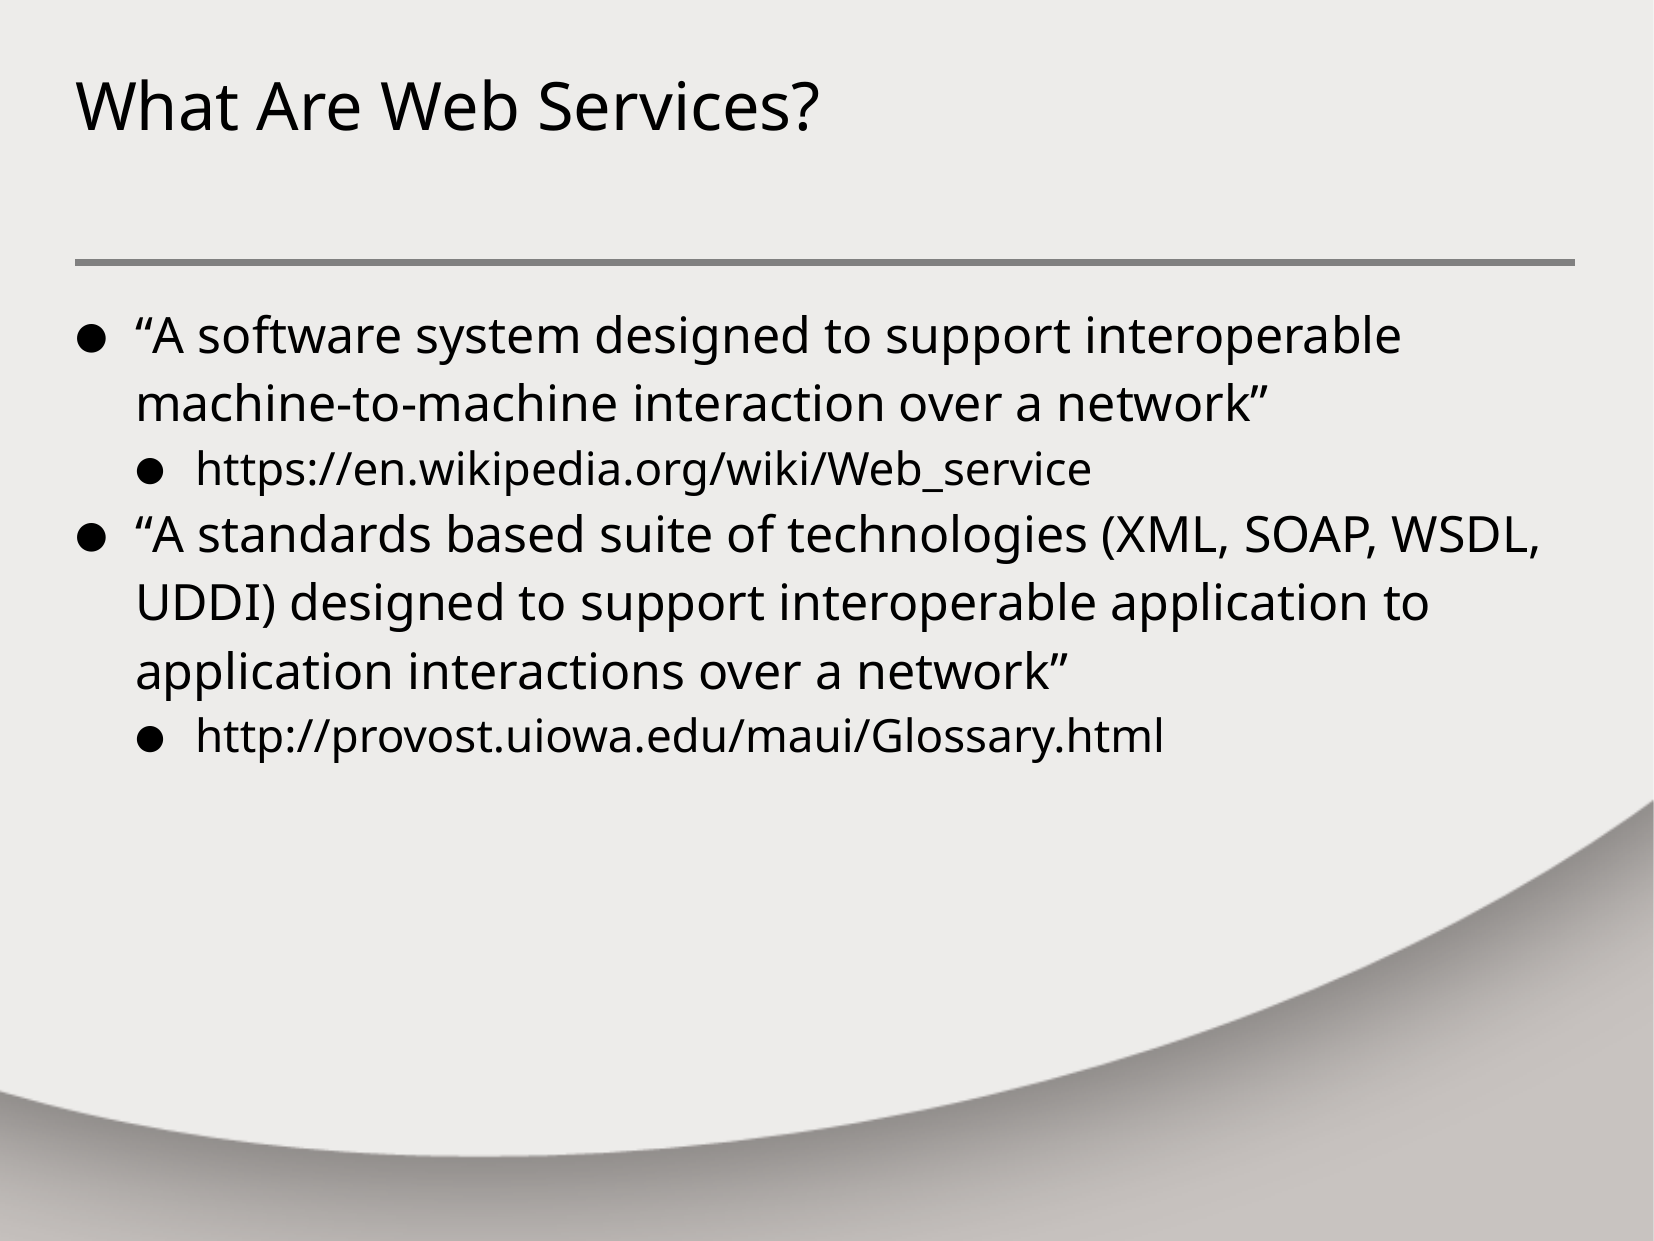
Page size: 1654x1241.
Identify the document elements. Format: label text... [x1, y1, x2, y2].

list “A software system designed to support interoperable machine-to-machine interaction over a network” https://en.wikipedia.org/wiki/Web_service “A standards based suite of technologies (XML, SOAP, WSDL, UDDI) designed to support interoperable application to application interactions over a network” http://provost.uiowa.edu/maui/Glossary.html [75, 300, 1576, 1163]
picture [0, 0, 1654, 1241]
title What Are Web Services? [75, 75, 1576, 226]
